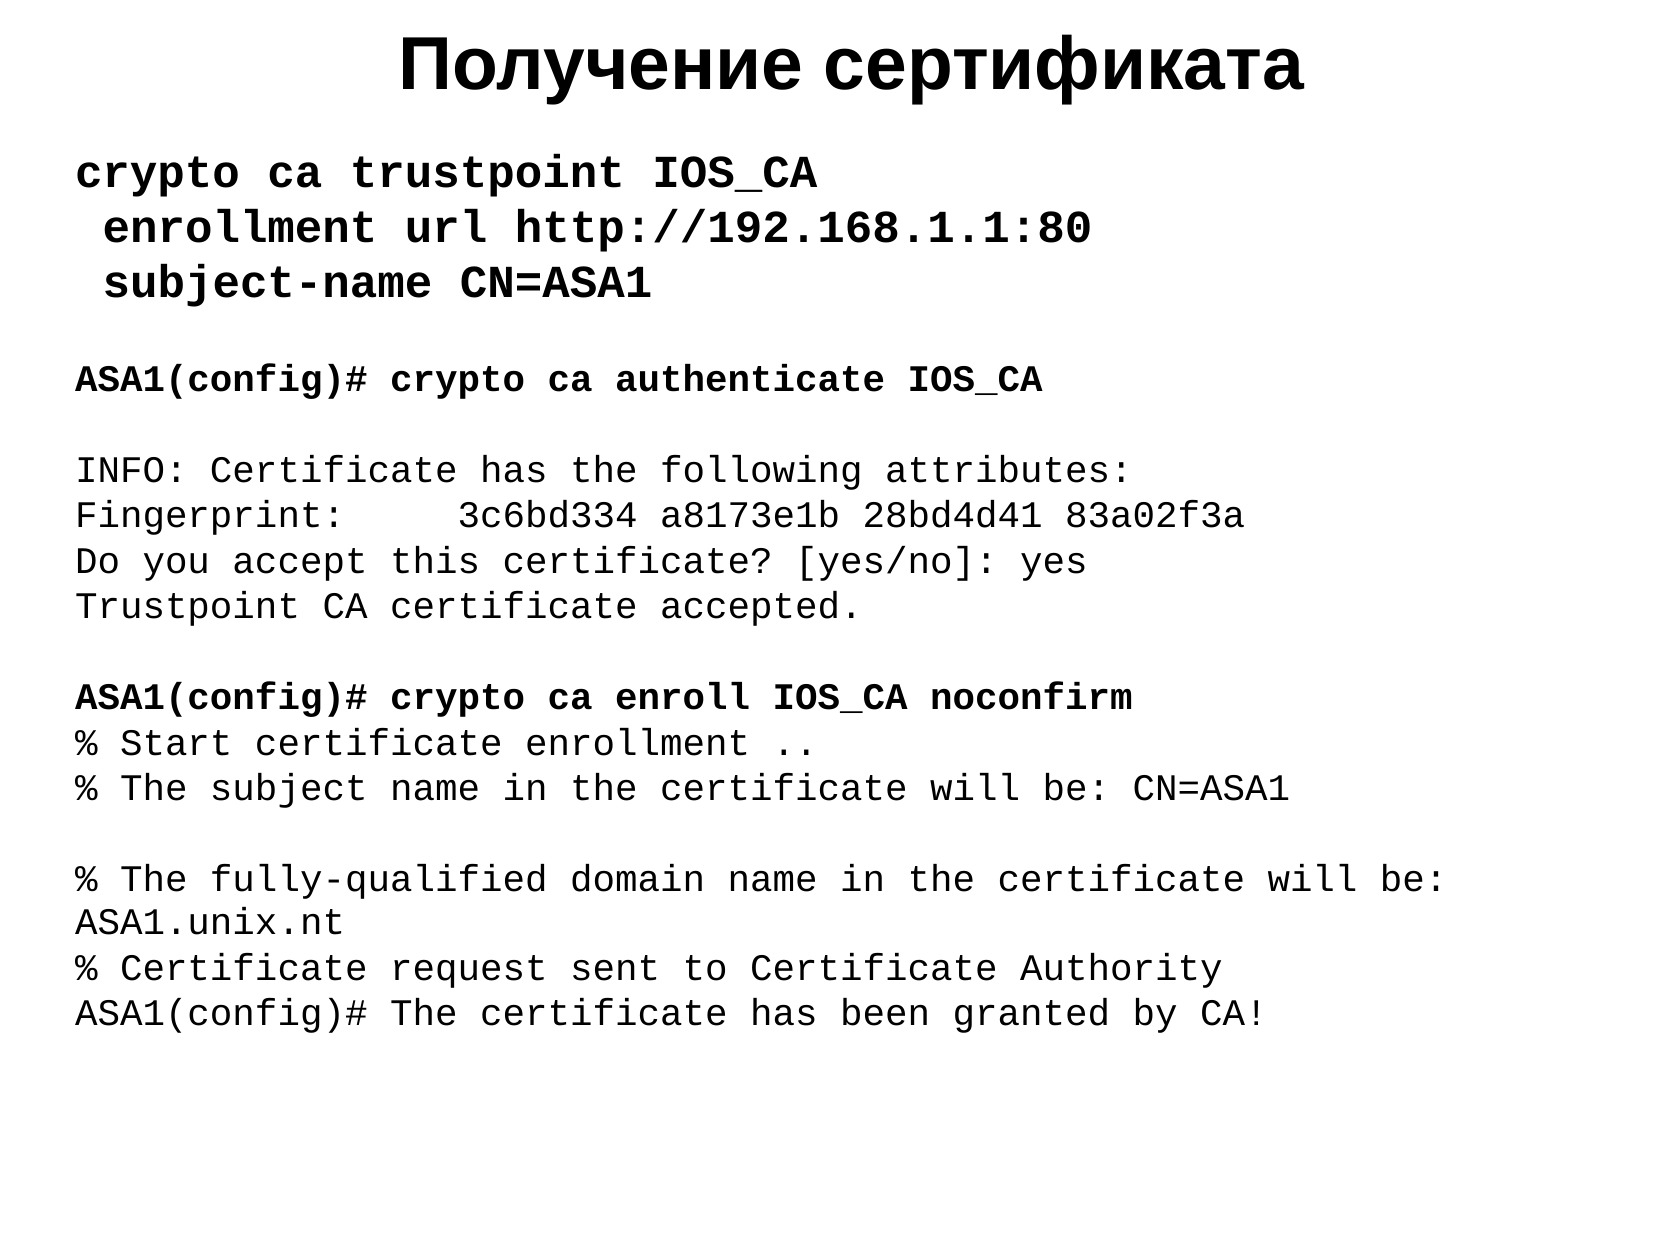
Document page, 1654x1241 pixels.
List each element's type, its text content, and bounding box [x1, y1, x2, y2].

text_box Получение сертификата [64, 37, 1613, 113]
list crypto ca trustpoint IOS_CA enrollment url http://192.168.1.1:80 subject-name CN=ASA1 ASA1(config)# crypto ca authenticate IOS_CA INFO: Certificate has the following attributes: Fingerprint: 3c6bd334 a8173e1b 28bd4d41 83a02f3a Do you accept this certificate? [yes/no]: yes Trustpoint CA certificate accepted. ASA1(config)# crypto ca enroll IOS_CA noconfirm % Start certificate enrollment .. % The subject name in the certificate will be: CN=ASA1 % The fully-qualified domain name in the certificate will be: ASA1.unix.nt % Certificate request sent to Certificate Authority ASA1(config)# The certificate has been granted by CA! [75, 150, 1613, 1209]
